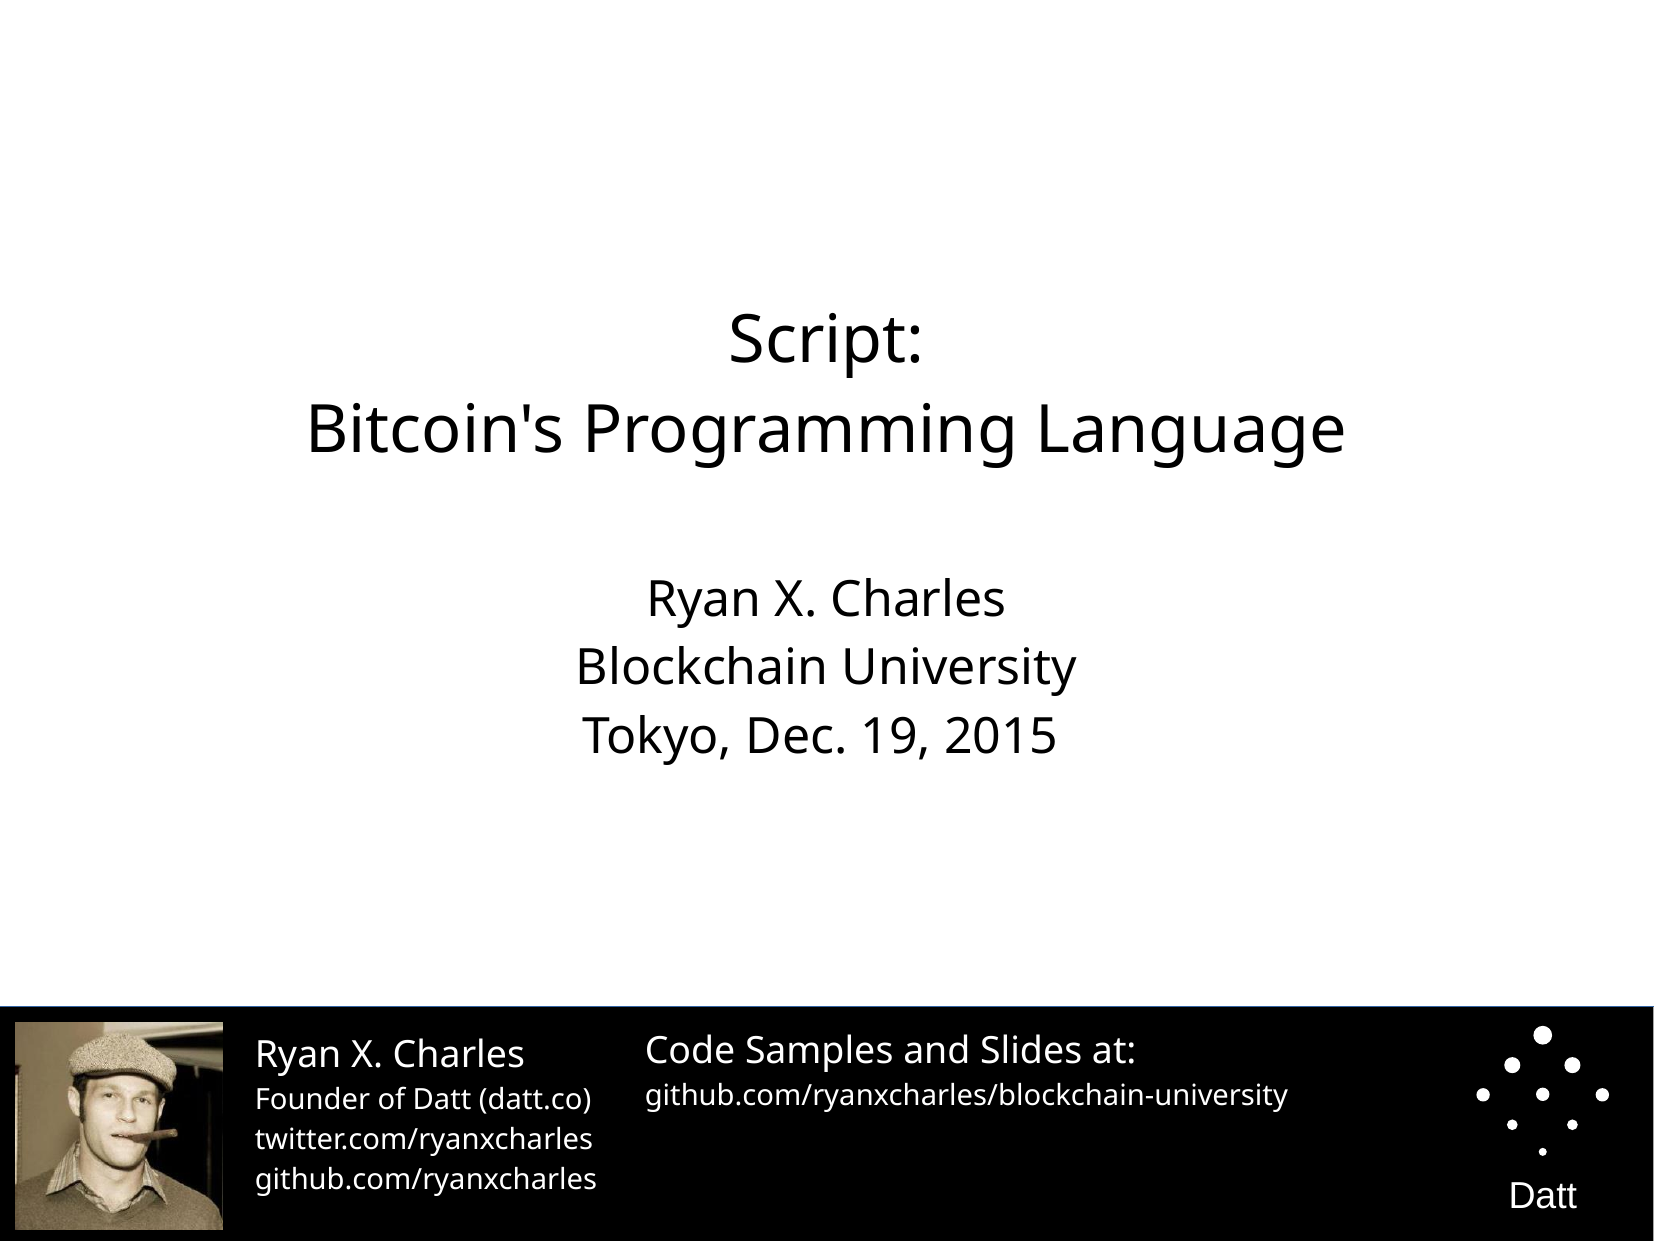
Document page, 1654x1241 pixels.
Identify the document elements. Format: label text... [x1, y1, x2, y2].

text_box [0, 1006, 1654, 1241]
text_box Datt [1452, 1167, 1633, 1241]
picture [15, 1022, 223, 1231]
subtitle Script: Bitcoin's Programming Language Ryan X. Charles Blockchain University Tokyo, Dec. 19, 2015 [82, 49, 1571, 1010]
text_box Ryan X. Charles Founder of Datt (datt.co) twitter.com/ryanxcharles github.com/ryanxcharles [240, 1020, 976, 1241]
picture [1475, 1023, 1611, 1159]
text_box Code Samples and Slides at: github.com/ryanxcharles/blockchain-university [630, 1015, 1403, 1156]
